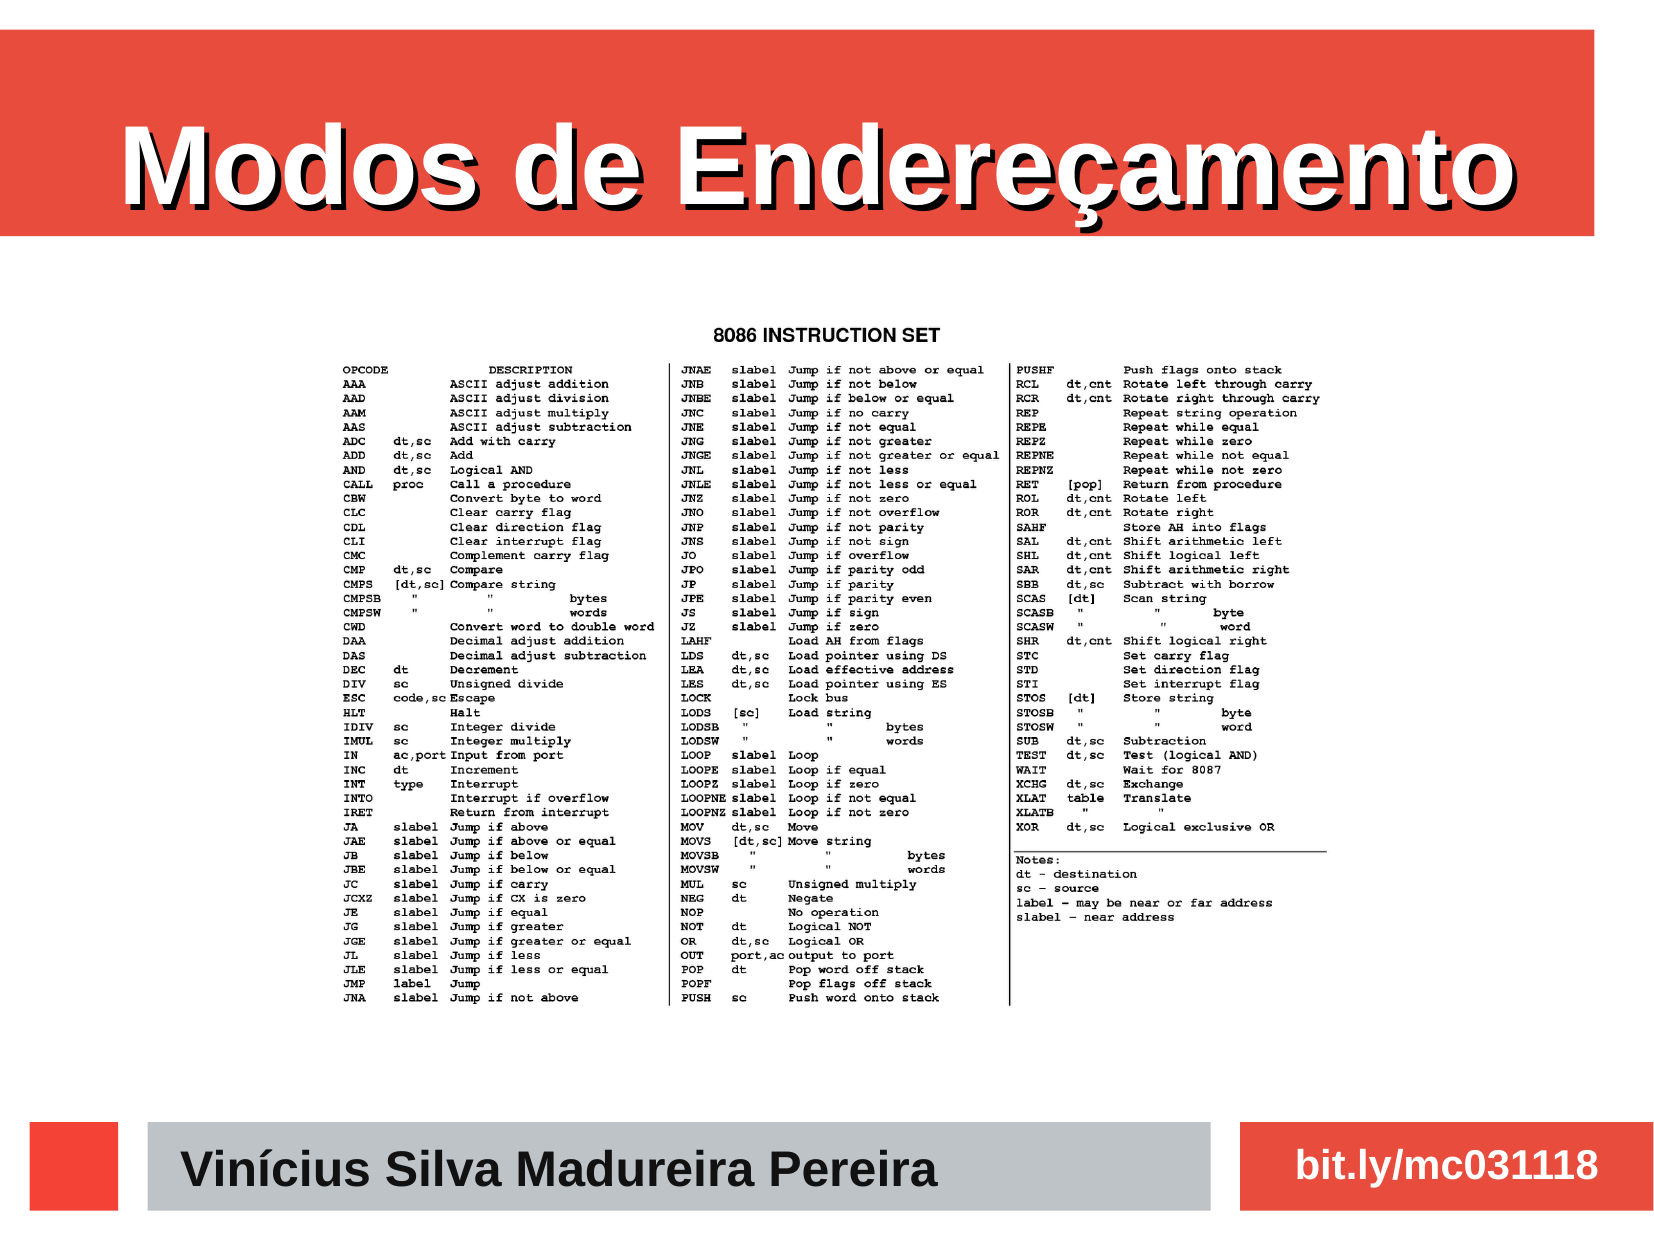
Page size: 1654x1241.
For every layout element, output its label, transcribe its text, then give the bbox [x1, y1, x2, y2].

picture [272, 253, 1381, 1110]
title Modos de Endereçamento [118, 0, 1536, 229]
text_box bit.ly/mc031118 [1228, 1133, 1654, 1205]
text_box Vinícius Silva Madureira Pereira [165, 1133, 1170, 1205]
